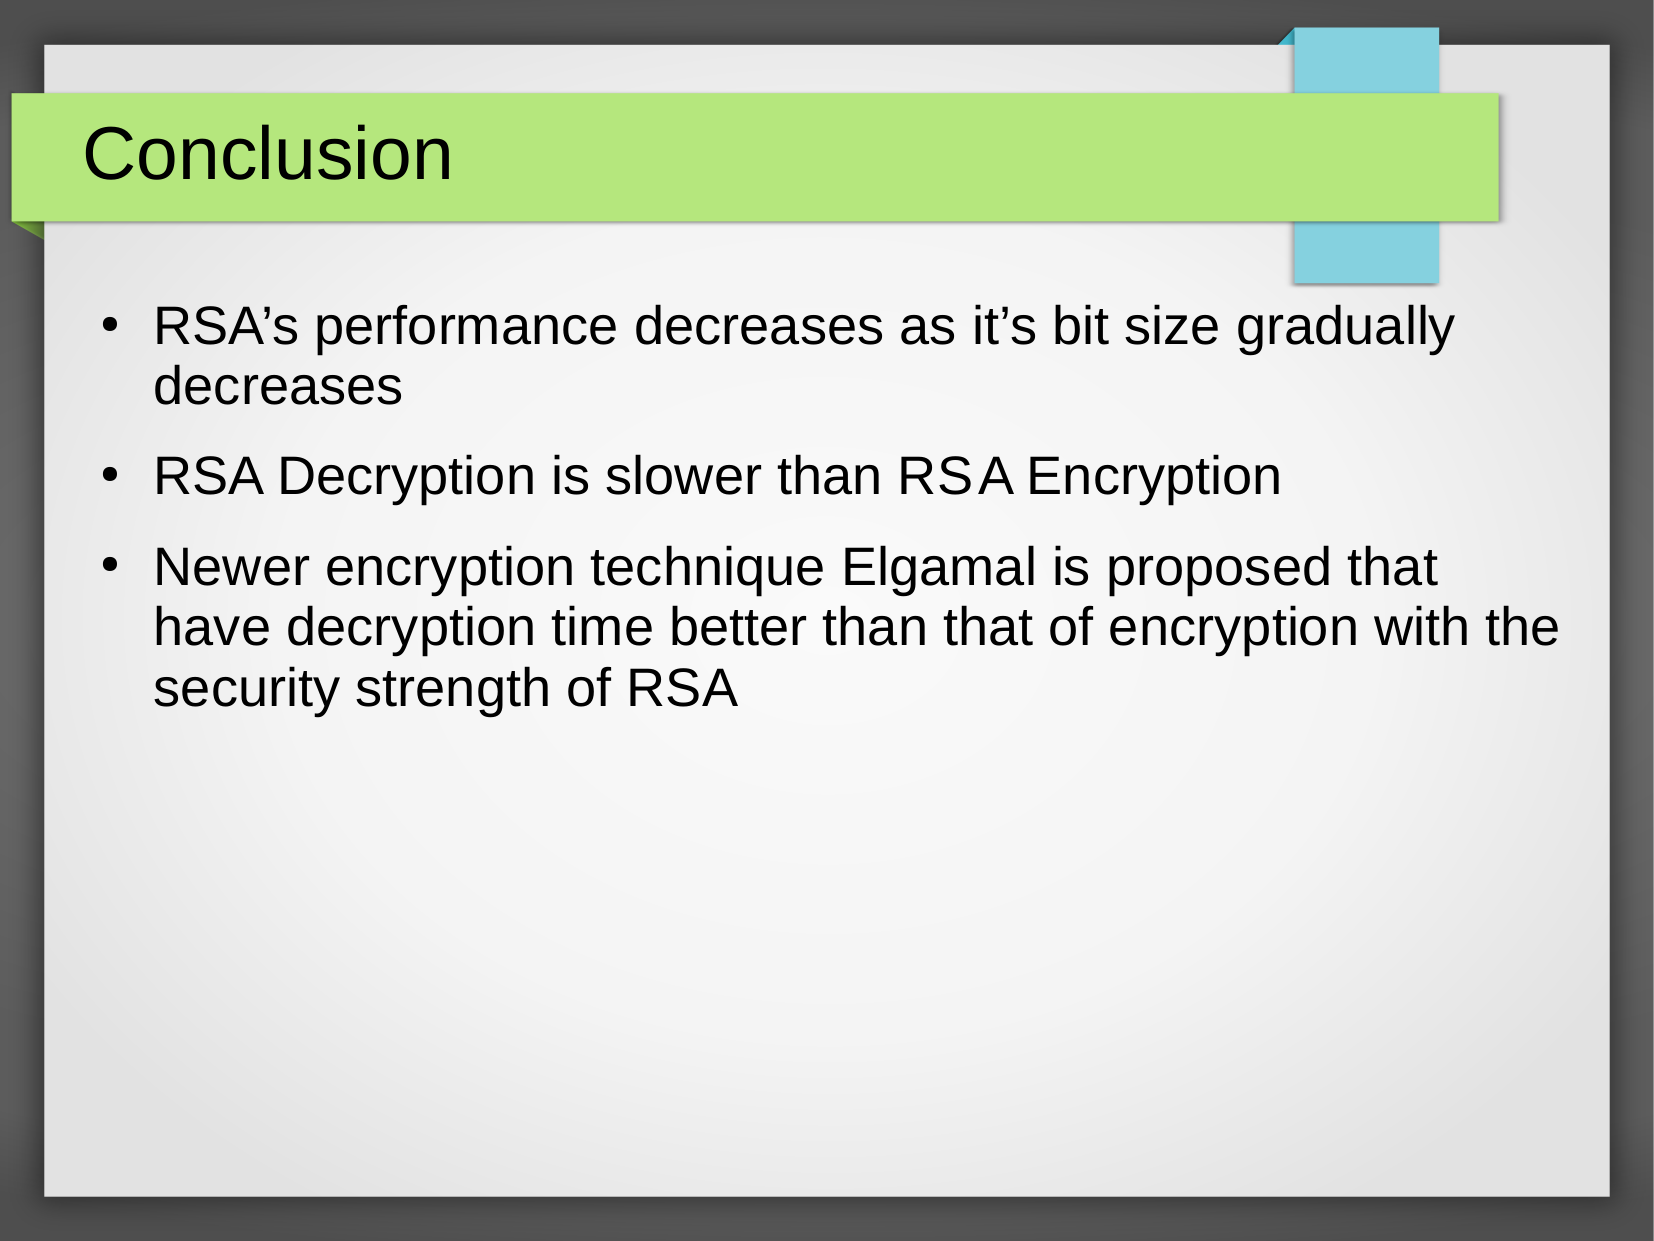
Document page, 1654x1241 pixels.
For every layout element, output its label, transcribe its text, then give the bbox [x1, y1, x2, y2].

title Conclusion [82, 94, 1264, 213]
list RSA’s performance decreases as it’s bit size gradually decreases RSA Decryption is slower than RS A Encryption Newer encryption technique Elgamal is proposed that have decryption time better than that of encryption with the security strength of RSA [82, 295, 1571, 1015]
picture [0, 0, 1654, 1241]
